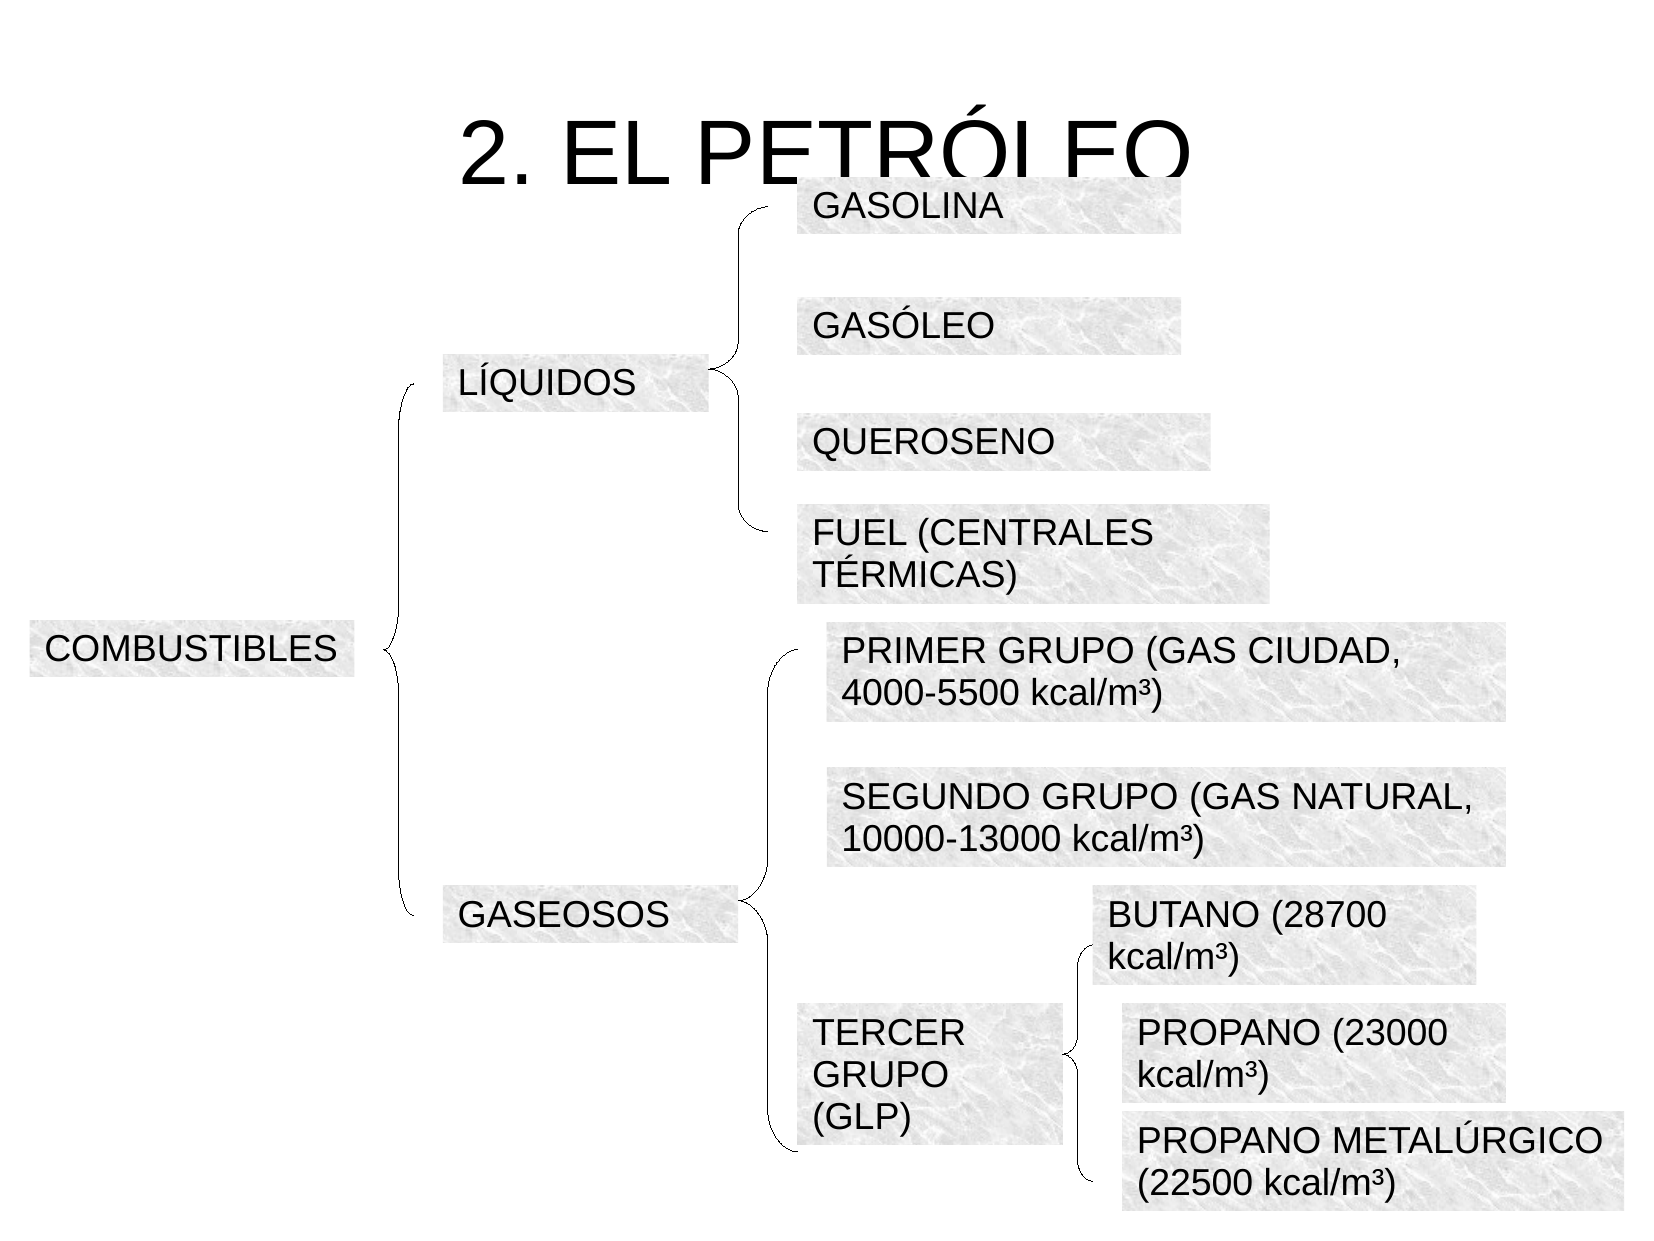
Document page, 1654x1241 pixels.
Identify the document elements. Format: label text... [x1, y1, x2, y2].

text_box BUTANO (28700 kcal/m³) [1092, 885, 1477, 985]
text_box QUEROSENO [797, 413, 1211, 471]
text_box SEGUNDO GRUPO (GAS NATURAL, 10000-13000 kcal/m³) [826, 767, 1506, 867]
text_box COMBUSTIBLES [29, 620, 355, 677]
text_box GASEOSOS [442, 885, 739, 943]
text_box GASOLINA [797, 177, 1182, 234]
text_box PROPANO (23000 kcal/m³) [1122, 1003, 1506, 1103]
text_box PROPANO METALÚRGICO (22500 kcal/m³) [1122, 1111, 1625, 1211]
text_box GASÓLEO [797, 297, 1182, 355]
text_box TERCER GRUPO (GLP) [797, 1003, 1063, 1145]
text_box LÍQUIDOS [442, 354, 709, 412]
text_box FUEL (CENTRALES TÉRMICAS) [797, 504, 1270, 604]
text_box PRIMER GRUPO (GAS CIUDAD, 4000-5500 kcal/m³) [826, 622, 1506, 722]
title 2. EL PETRÓLEO [82, 56, 1571, 250]
